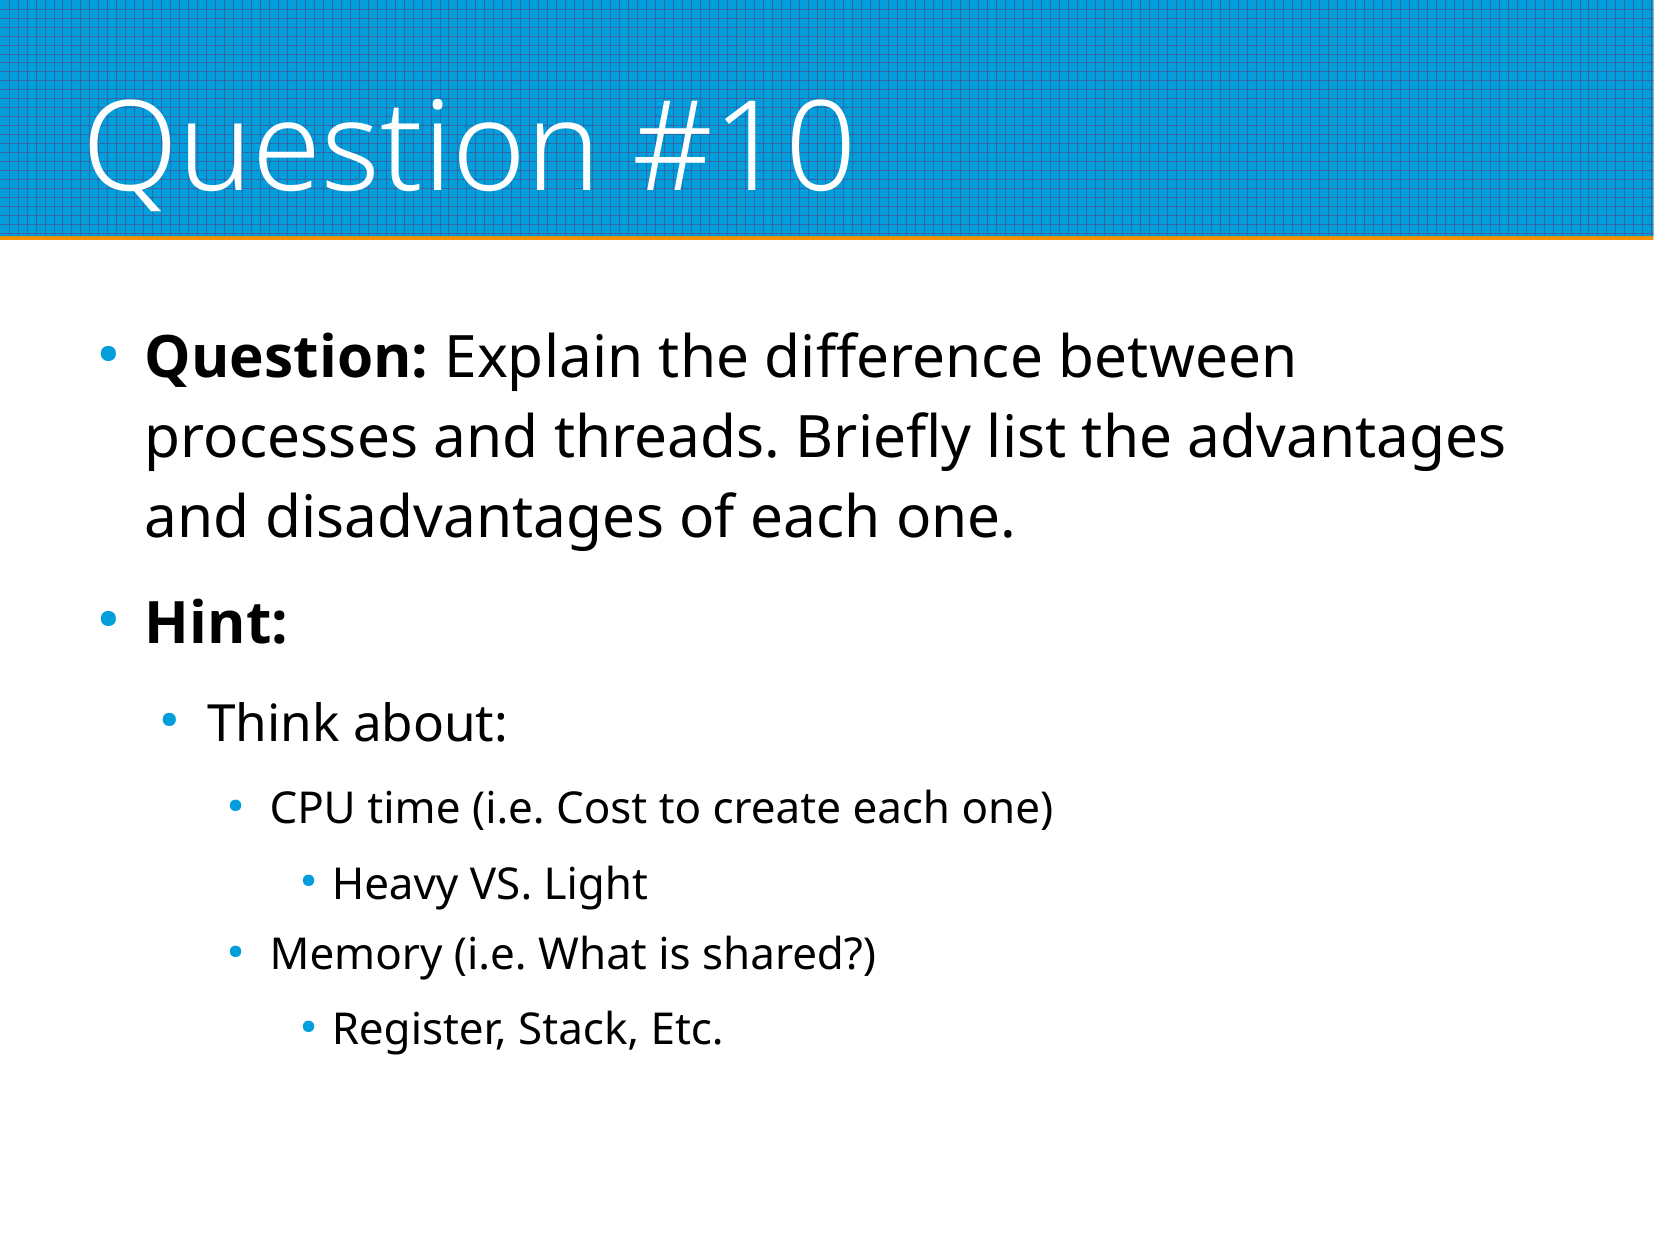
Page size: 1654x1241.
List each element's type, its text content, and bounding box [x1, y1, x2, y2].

list Question: Explain the difference between processes and threads. Briefly list the advantages and disadvantages of each one. Hint: Think about: CPU time (i.e. Cost to create each one) Heavy VS. Light Memory (i.e. What is shared?) Register, Stack, Etc. [82, 314, 1563, 1063]
title Question #10 [82, 19, 1571, 227]
